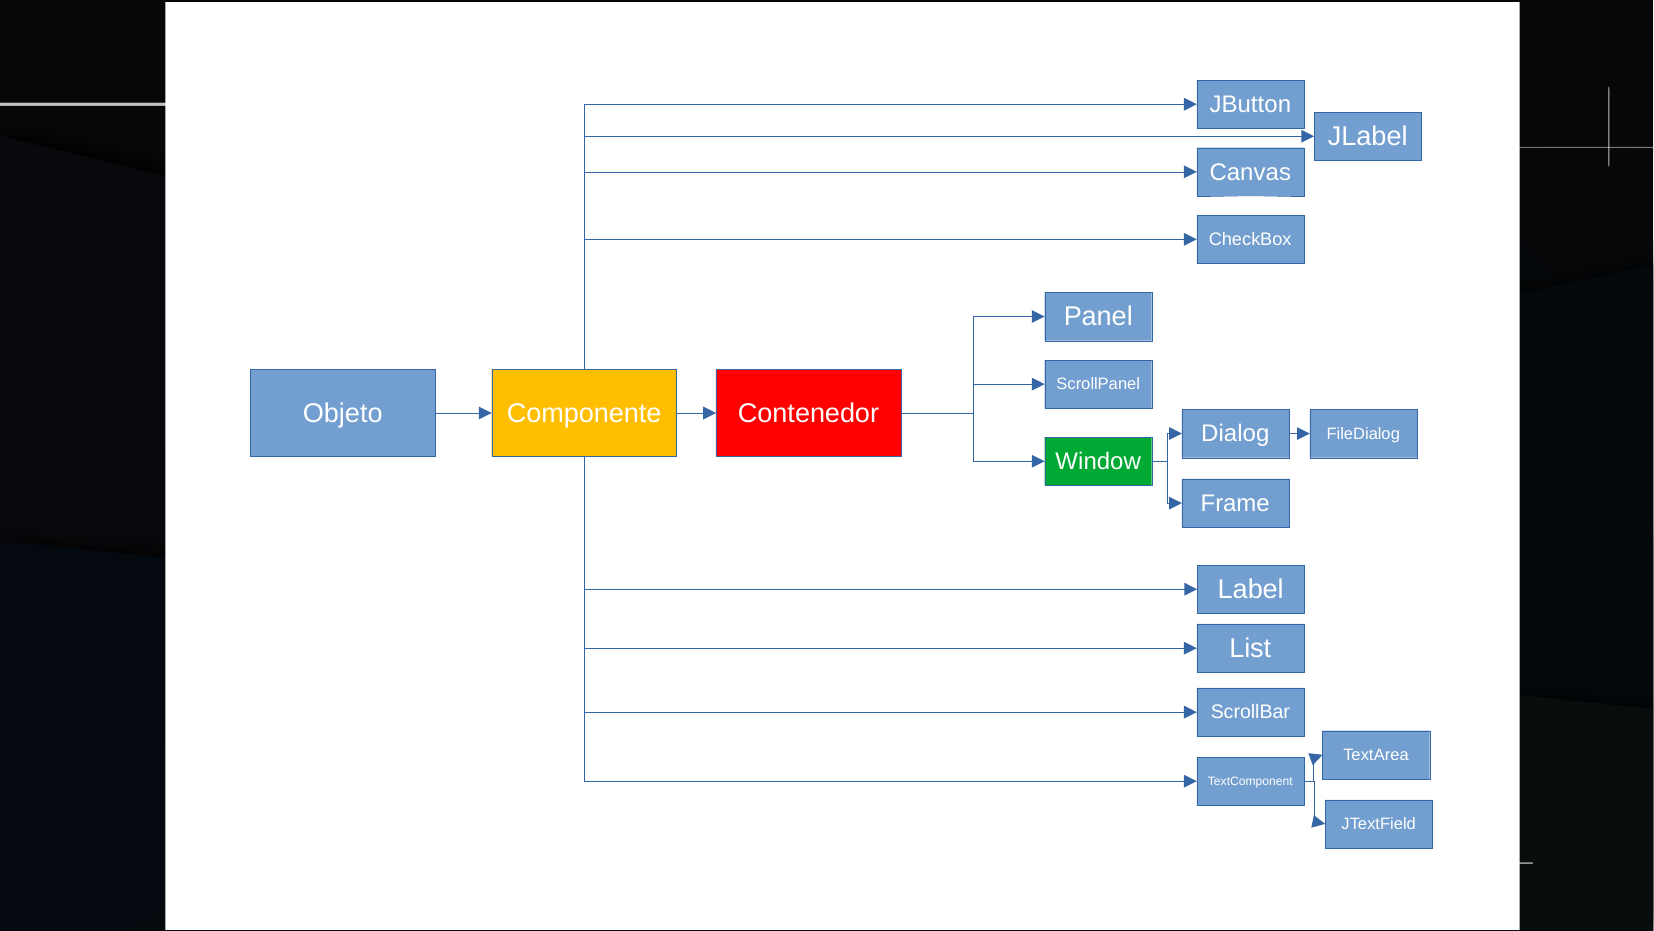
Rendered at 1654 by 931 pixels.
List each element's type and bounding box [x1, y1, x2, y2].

chart [165, 2, 1520, 930]
picture [0, 0, 1654, 931]
